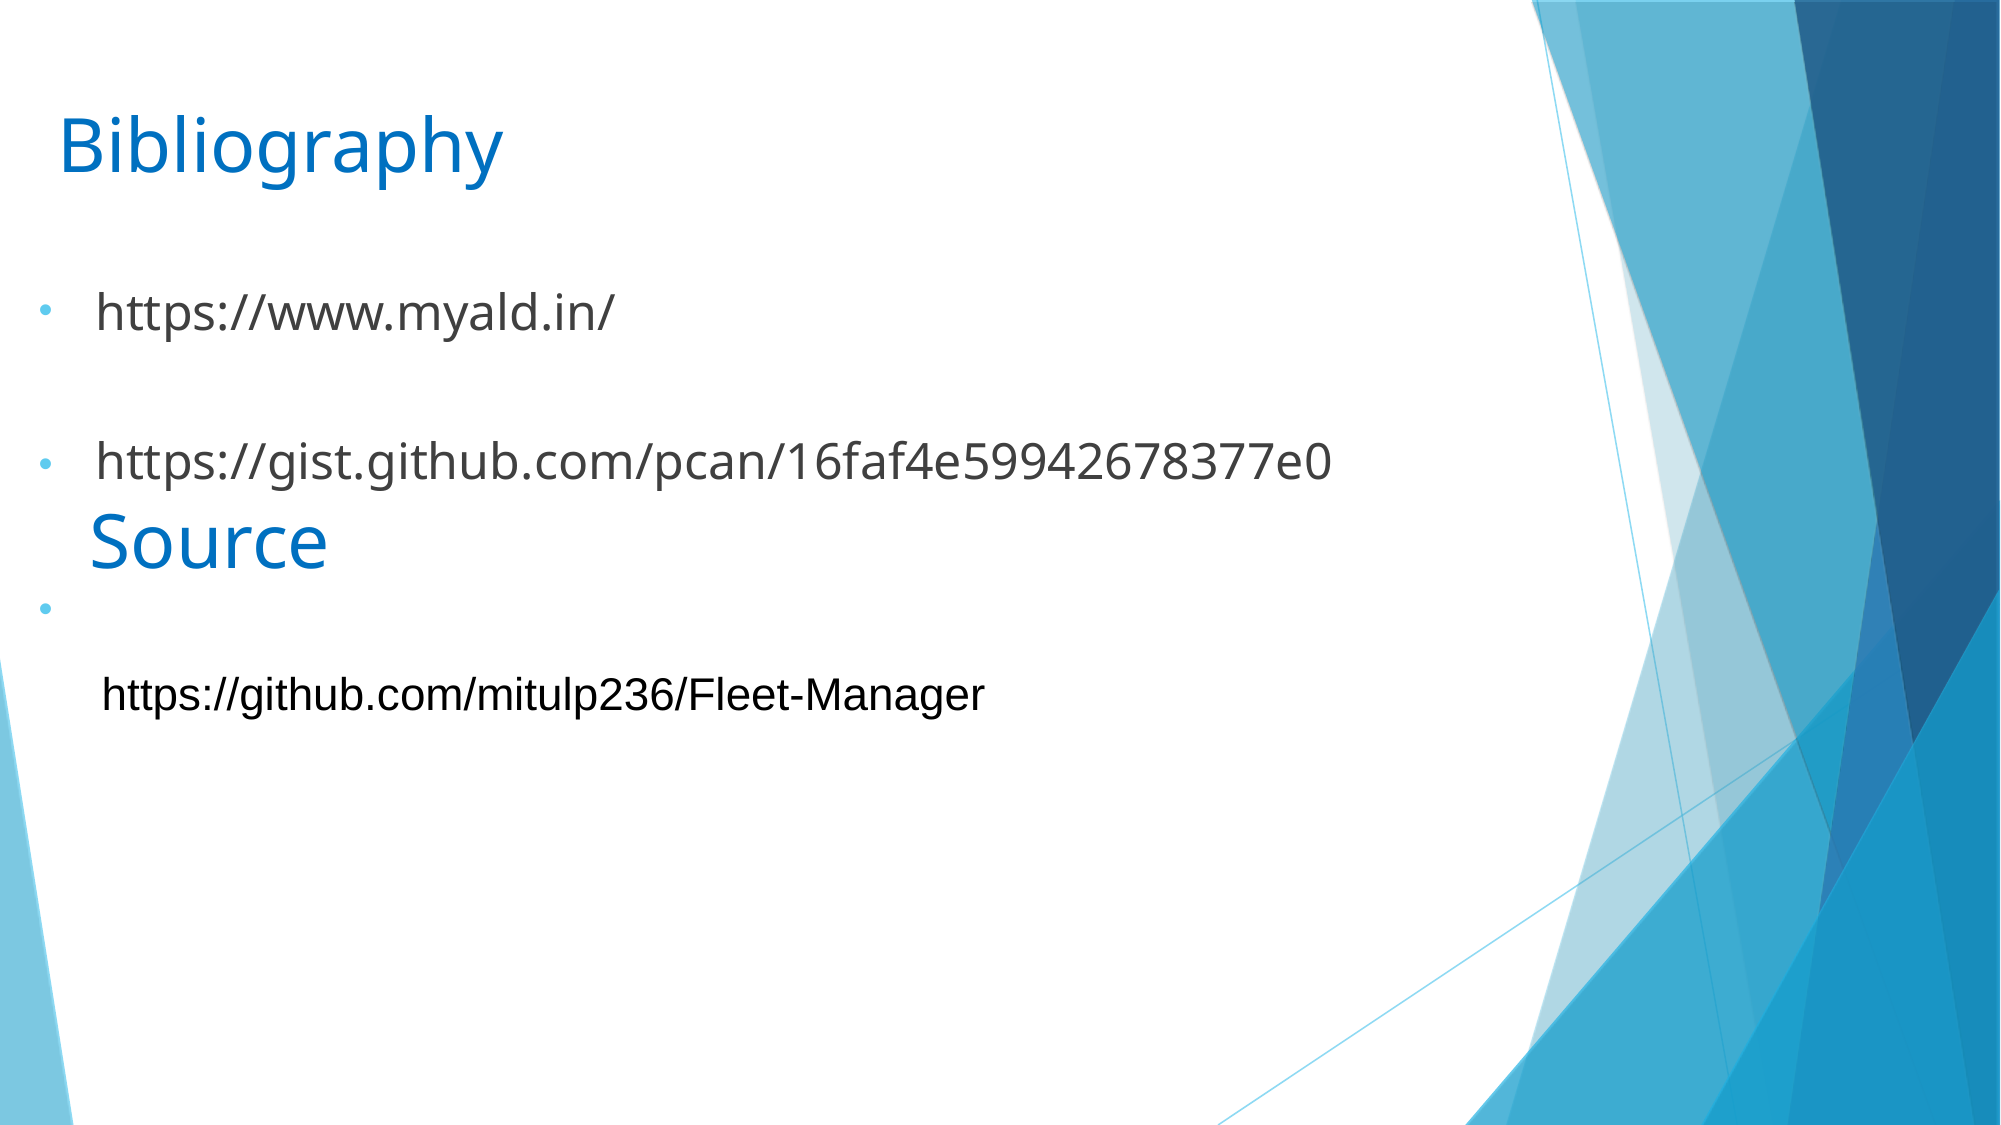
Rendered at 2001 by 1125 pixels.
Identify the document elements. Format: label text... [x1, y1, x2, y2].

list https://www.myald.in/ https://gist.github.com/pcan/16faf4e59942678377e0 [23, 212, 1522, 961]
title Bibliography [42, 90, 1453, 212]
text_box Source [89, 496, 591, 584]
text_box https://github.com/mitulp236/Fleet-Manager [86, 661, 1205, 779]
